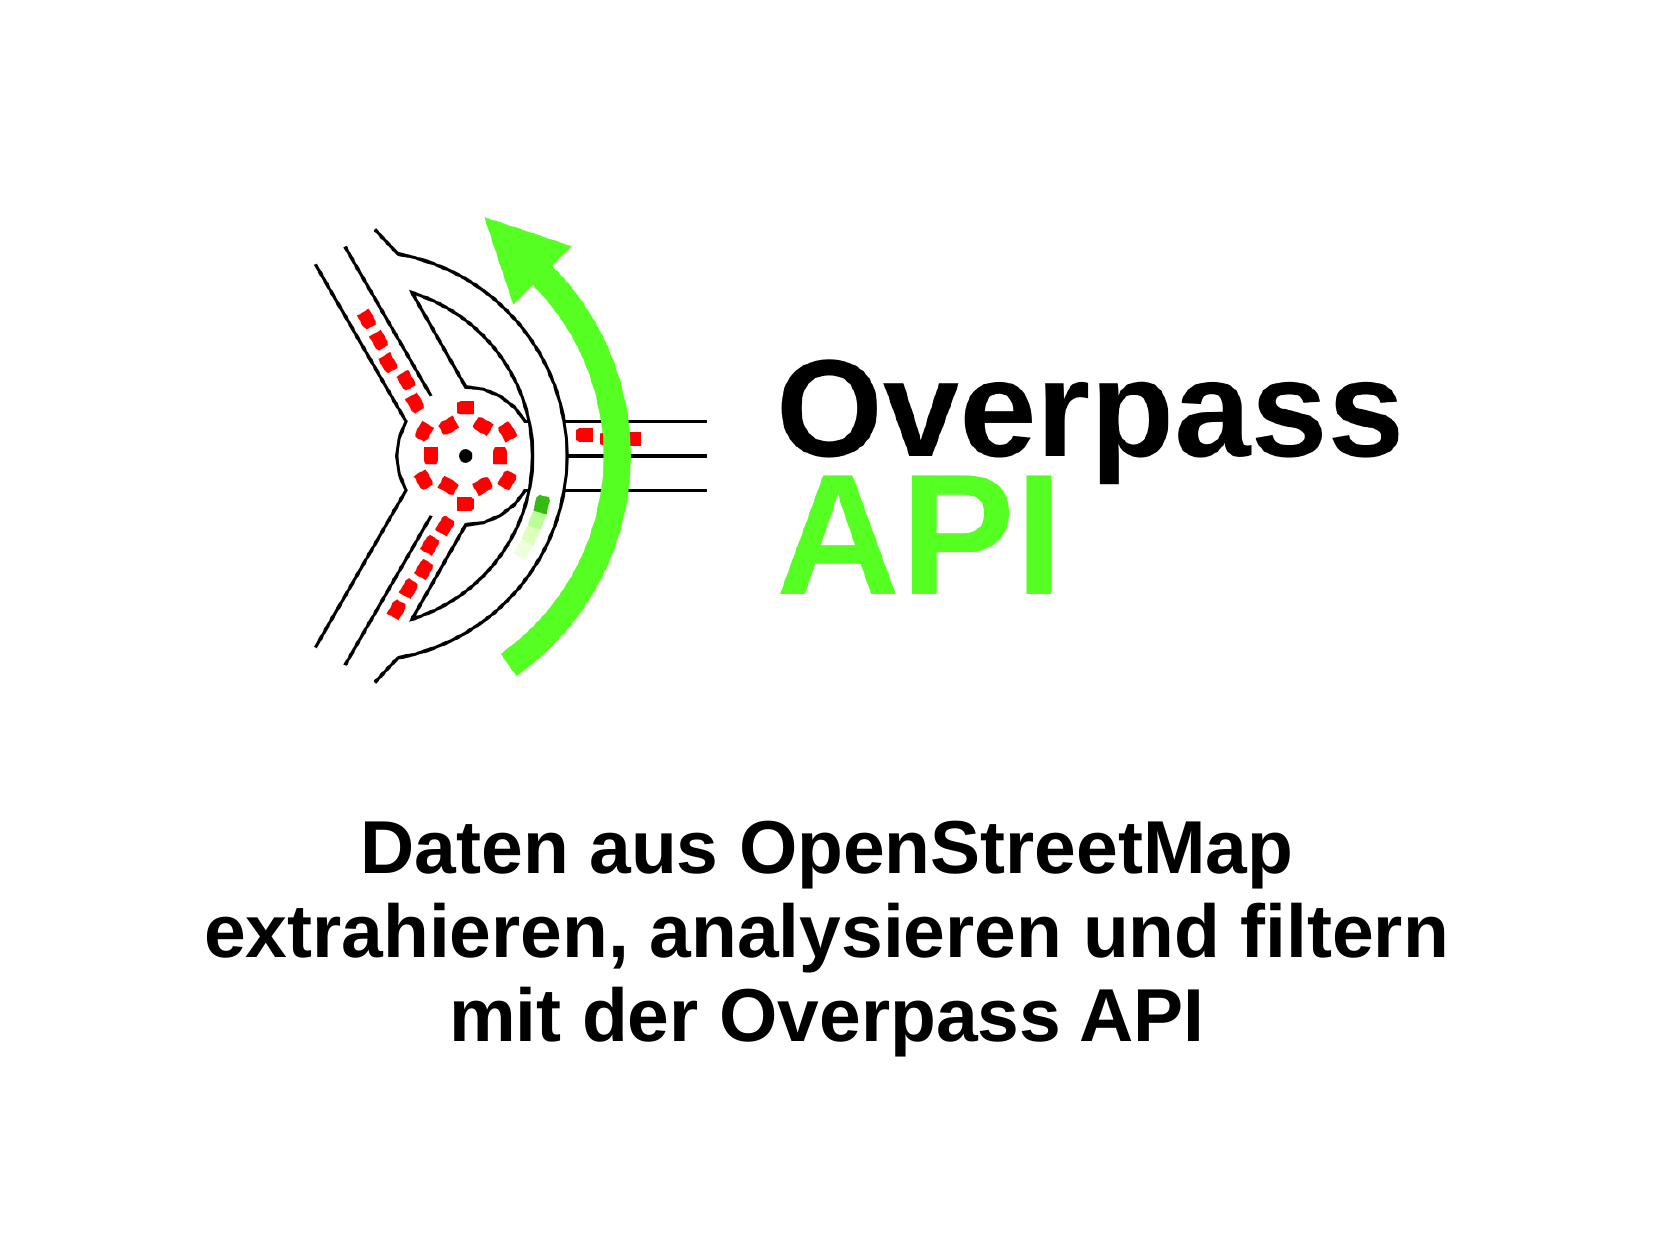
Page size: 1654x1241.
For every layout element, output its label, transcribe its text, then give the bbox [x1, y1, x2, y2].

picture [224, 214, 1430, 697]
text_box Daten aus OpenStreetMap extrahieren, analysieren und filtern mit der Overpass API [189, 798, 1465, 1065]
